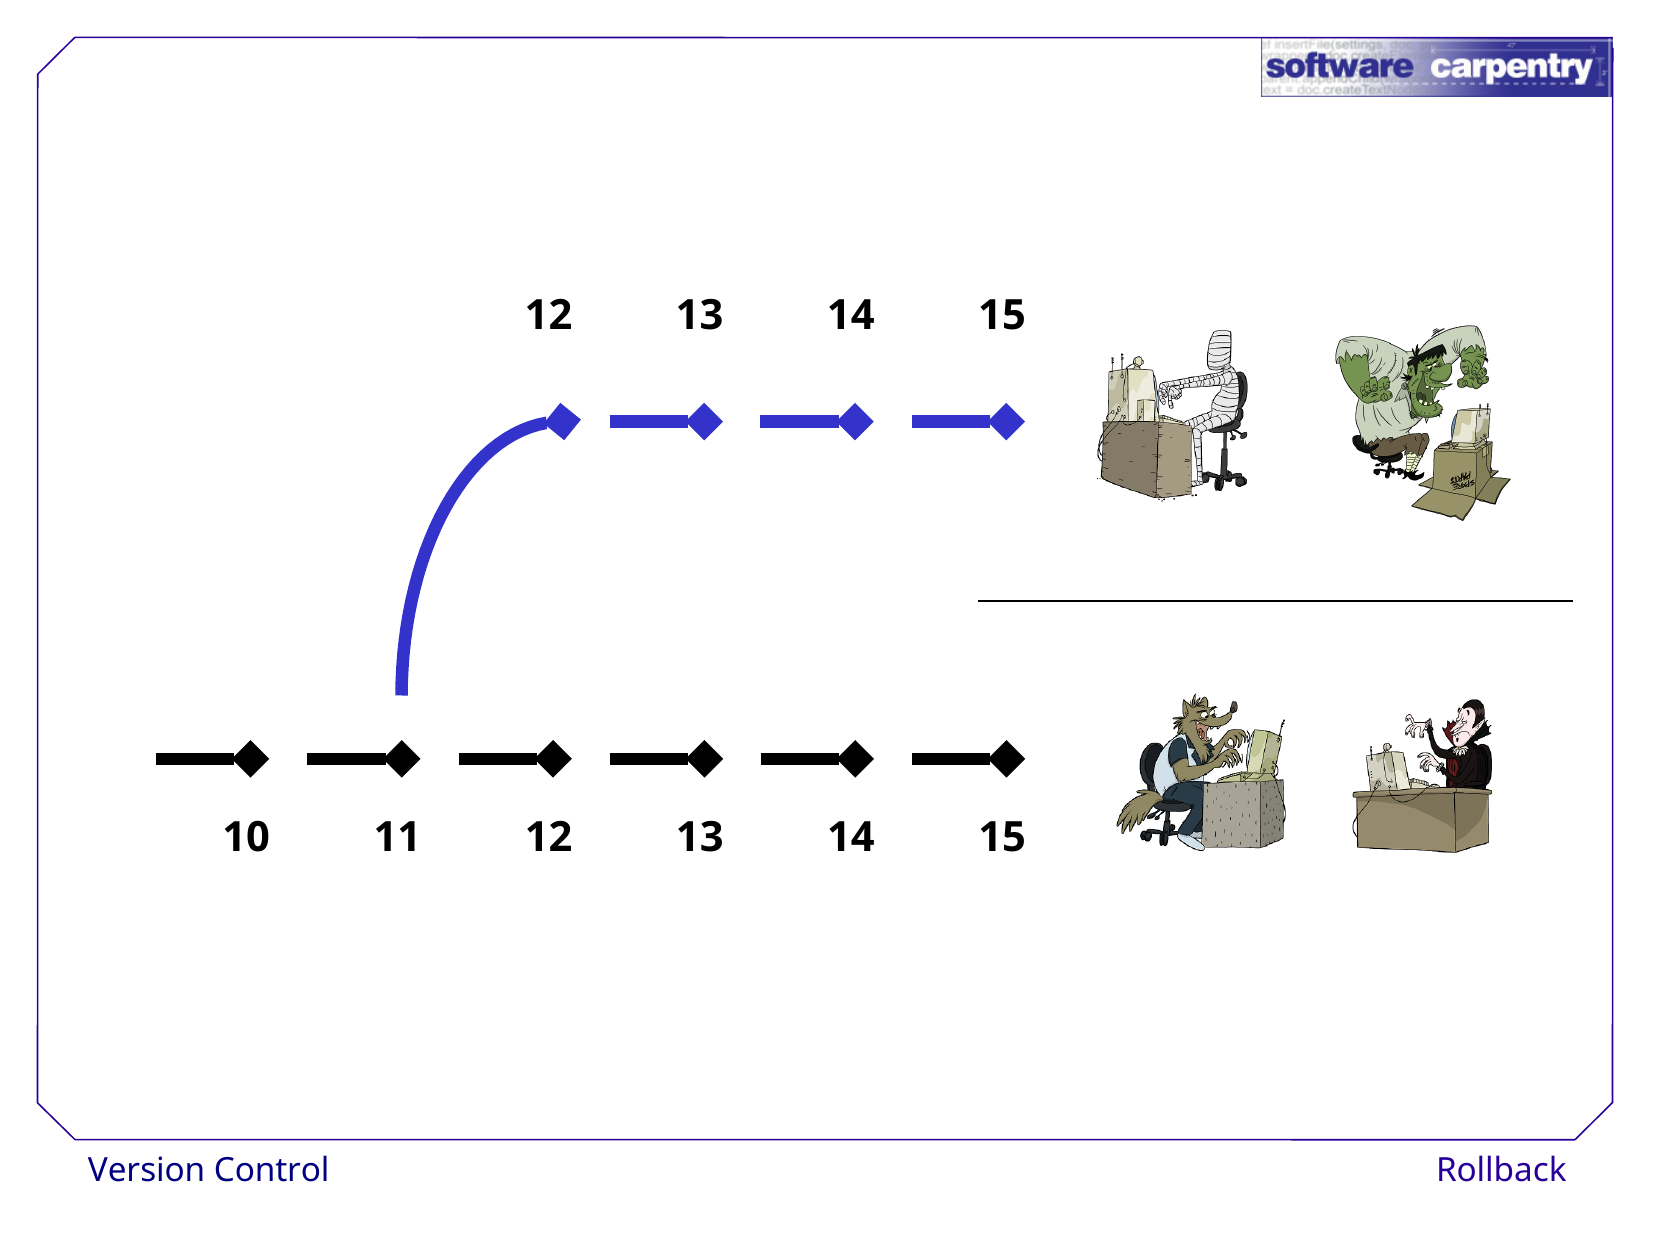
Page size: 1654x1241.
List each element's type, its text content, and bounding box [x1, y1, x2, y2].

text_box 14 [812, 806, 891, 869]
text_box 13 [661, 806, 739, 869]
text_box 11 [358, 806, 437, 869]
picture [1110, 683, 1300, 866]
picture [1261, 39, 1613, 97]
text_box 10 [207, 806, 286, 869]
text_box 15 [963, 284, 1042, 347]
picture [1346, 686, 1499, 860]
text_box 12 [509, 284, 588, 347]
text_box 12 [510, 806, 588, 869]
picture [1072, 312, 1281, 514]
picture [1327, 317, 1522, 527]
text_box 15 [963, 806, 1042, 869]
text_box 14 [812, 284, 890, 347]
text_box 13 [660, 284, 739, 347]
